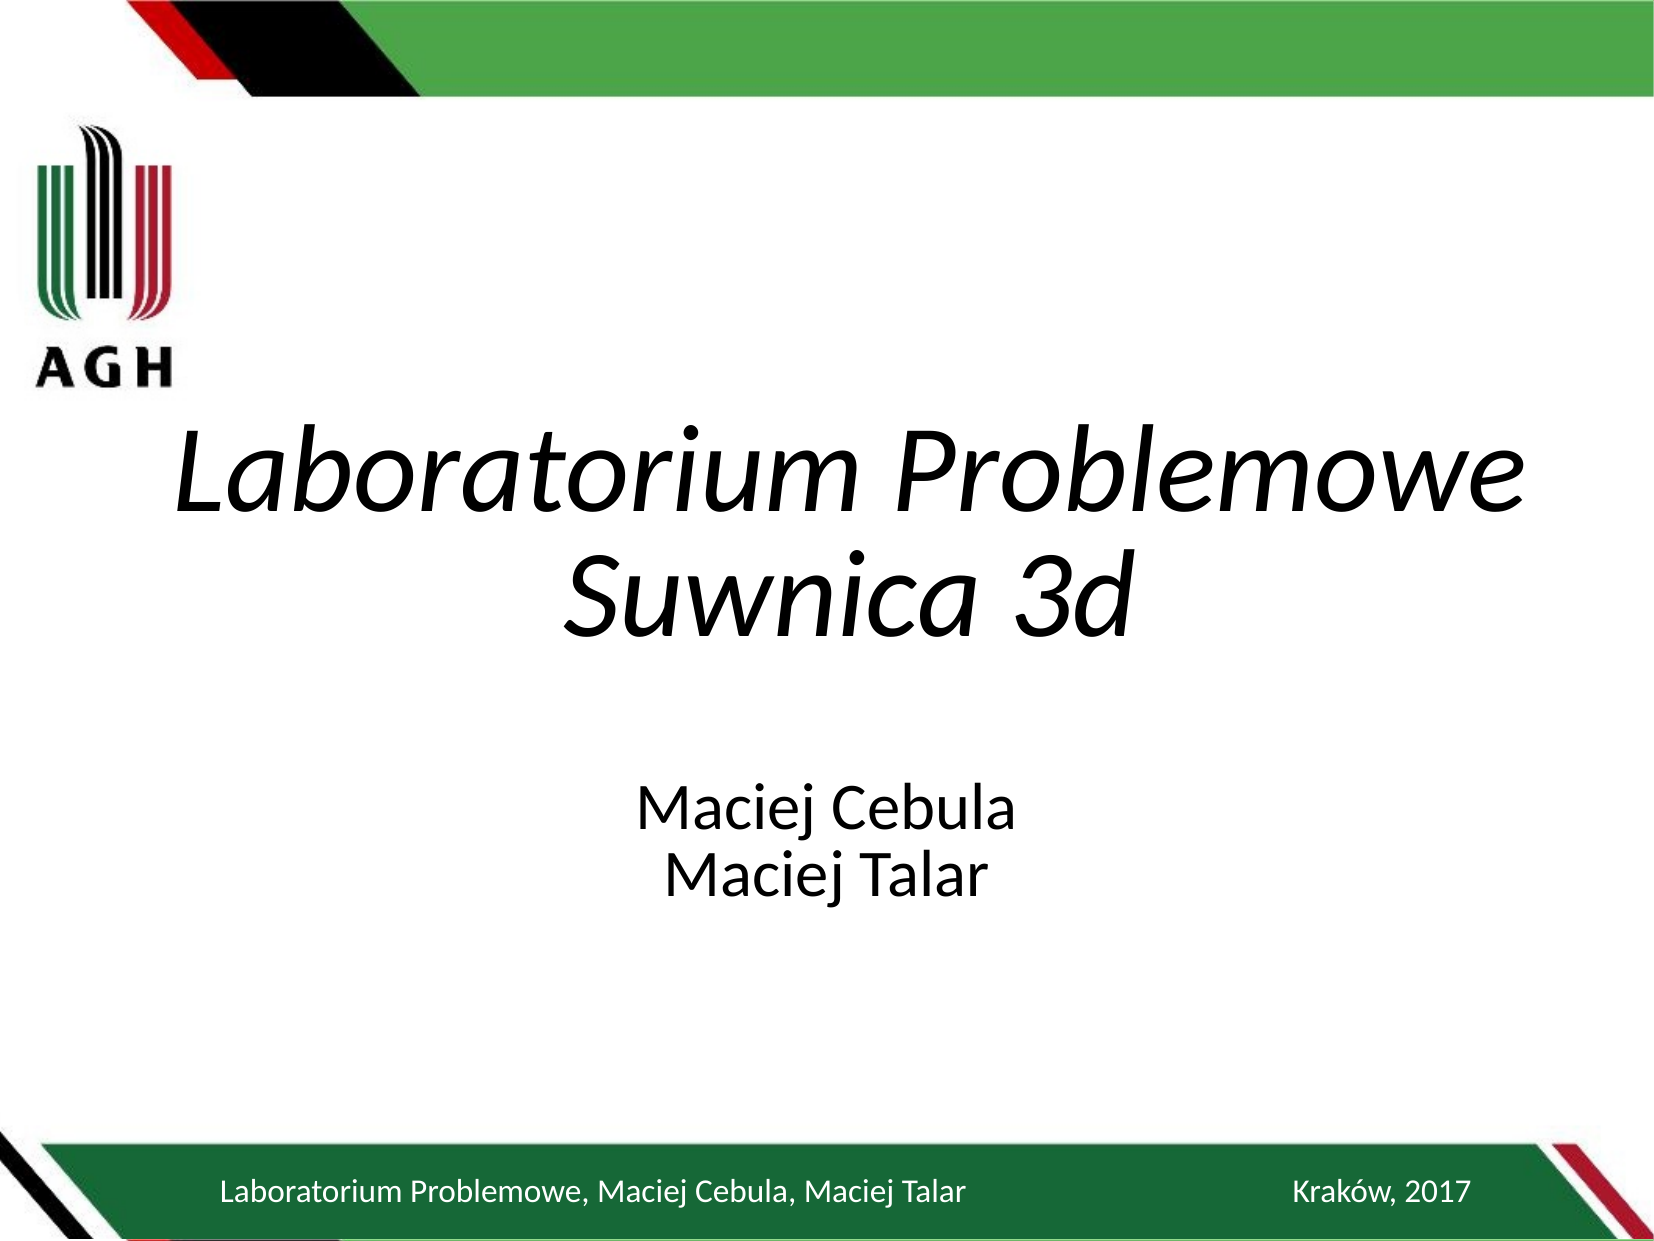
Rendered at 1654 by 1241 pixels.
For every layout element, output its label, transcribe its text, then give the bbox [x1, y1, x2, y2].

picture [0, 0, 1654, 1241]
title Laboratorium Problemowe Suwnica 3d [94, 389, 1607, 695]
text_box Laboratorium Problemowe, Maciej Cebula, Maciej Talar [212, 1161, 976, 1217]
subtitle Maciej Cebula Maciej Talar [82, 437, 1571, 1241]
text_box Kraków, 2017 [1285, 1161, 1487, 1217]
